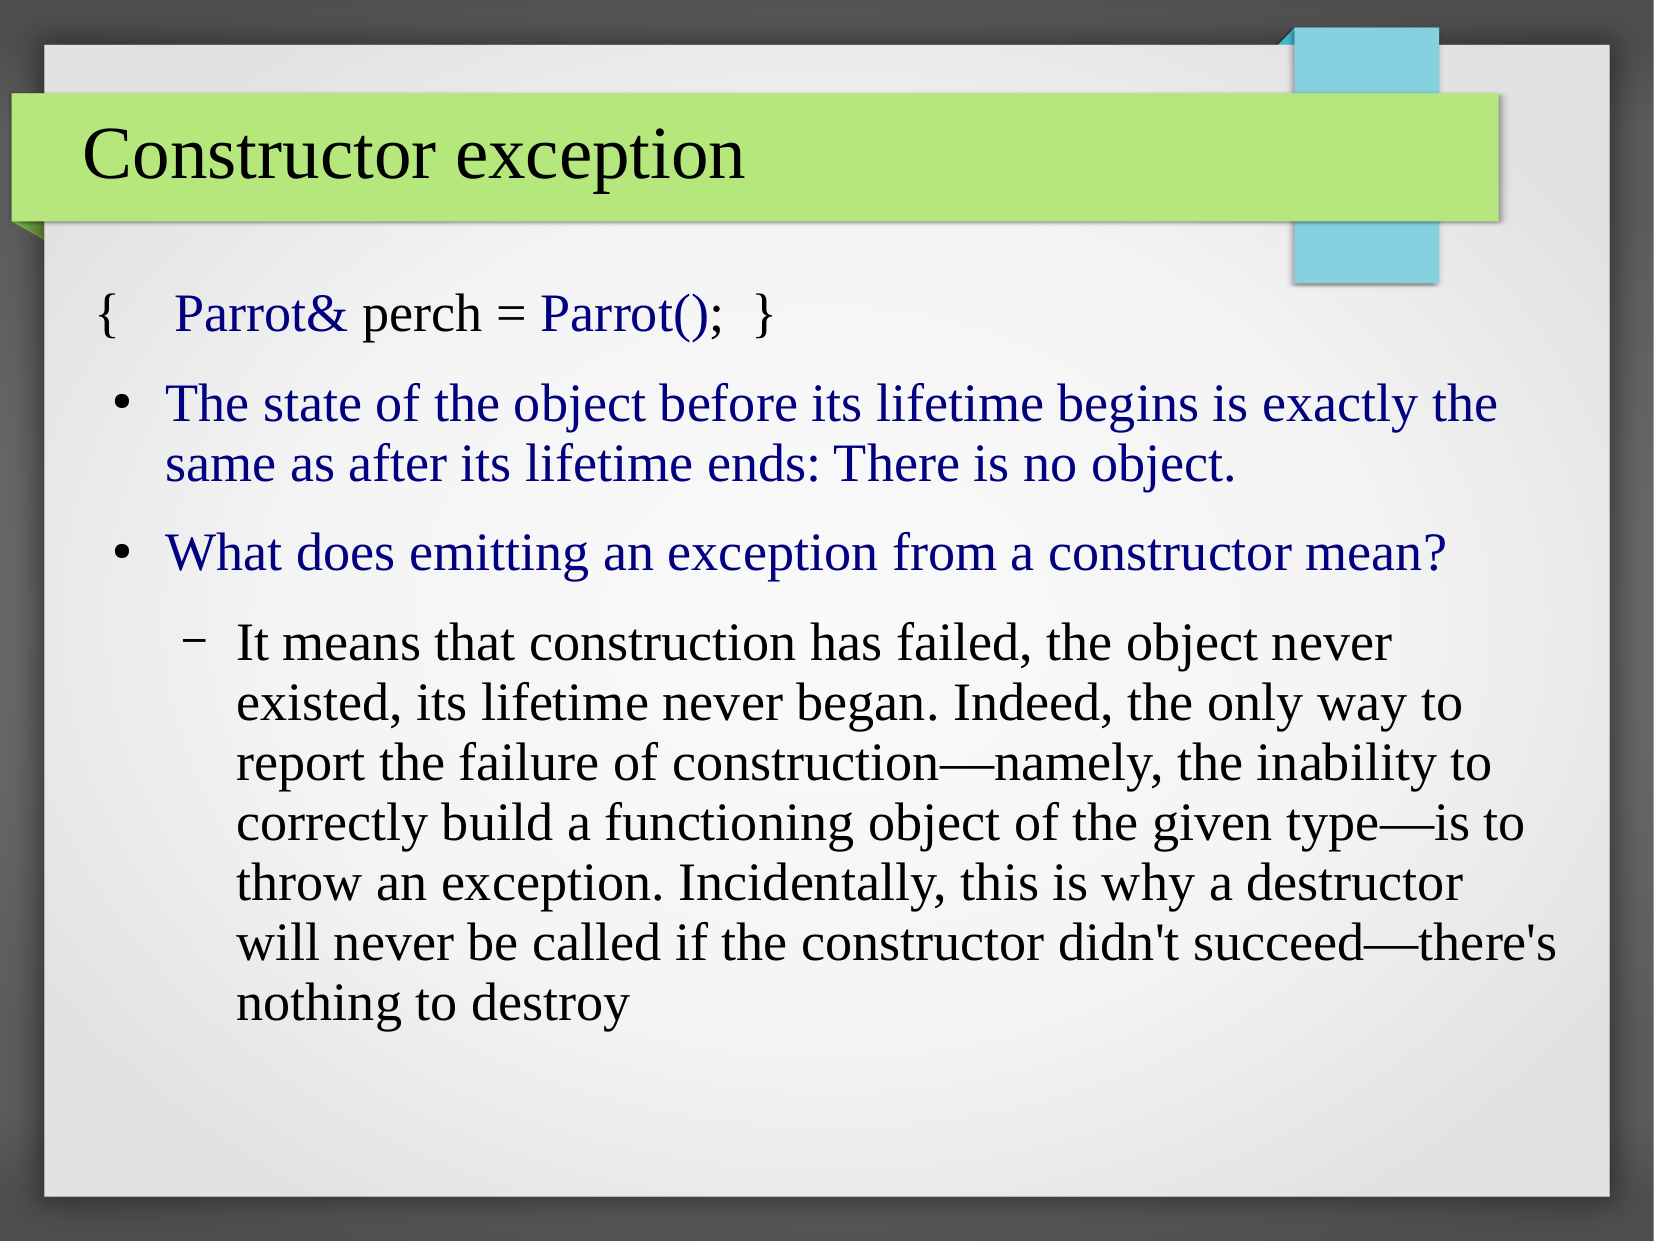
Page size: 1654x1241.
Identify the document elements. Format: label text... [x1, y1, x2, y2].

list { Parrot& perch = Parrot(); } The state of the object before its lifetime begins is exactly the same as after its lifetime ends: There is no object. What does emitting an exception from a constructor mean? It means that construction has failed, the object never existed, its lifetime never began. Indeed, the only way to report the failure of construction—namely, the inability to correctly build a functioning object of the given type—is to throw an exception. Incidentally, this is why a destructor will never be called if the constructor didn't succeed—there's nothing to destroy [94, 283, 1560, 1170]
picture [0, 0, 1654, 1241]
title Constructor exception [82, 94, 1453, 213]
